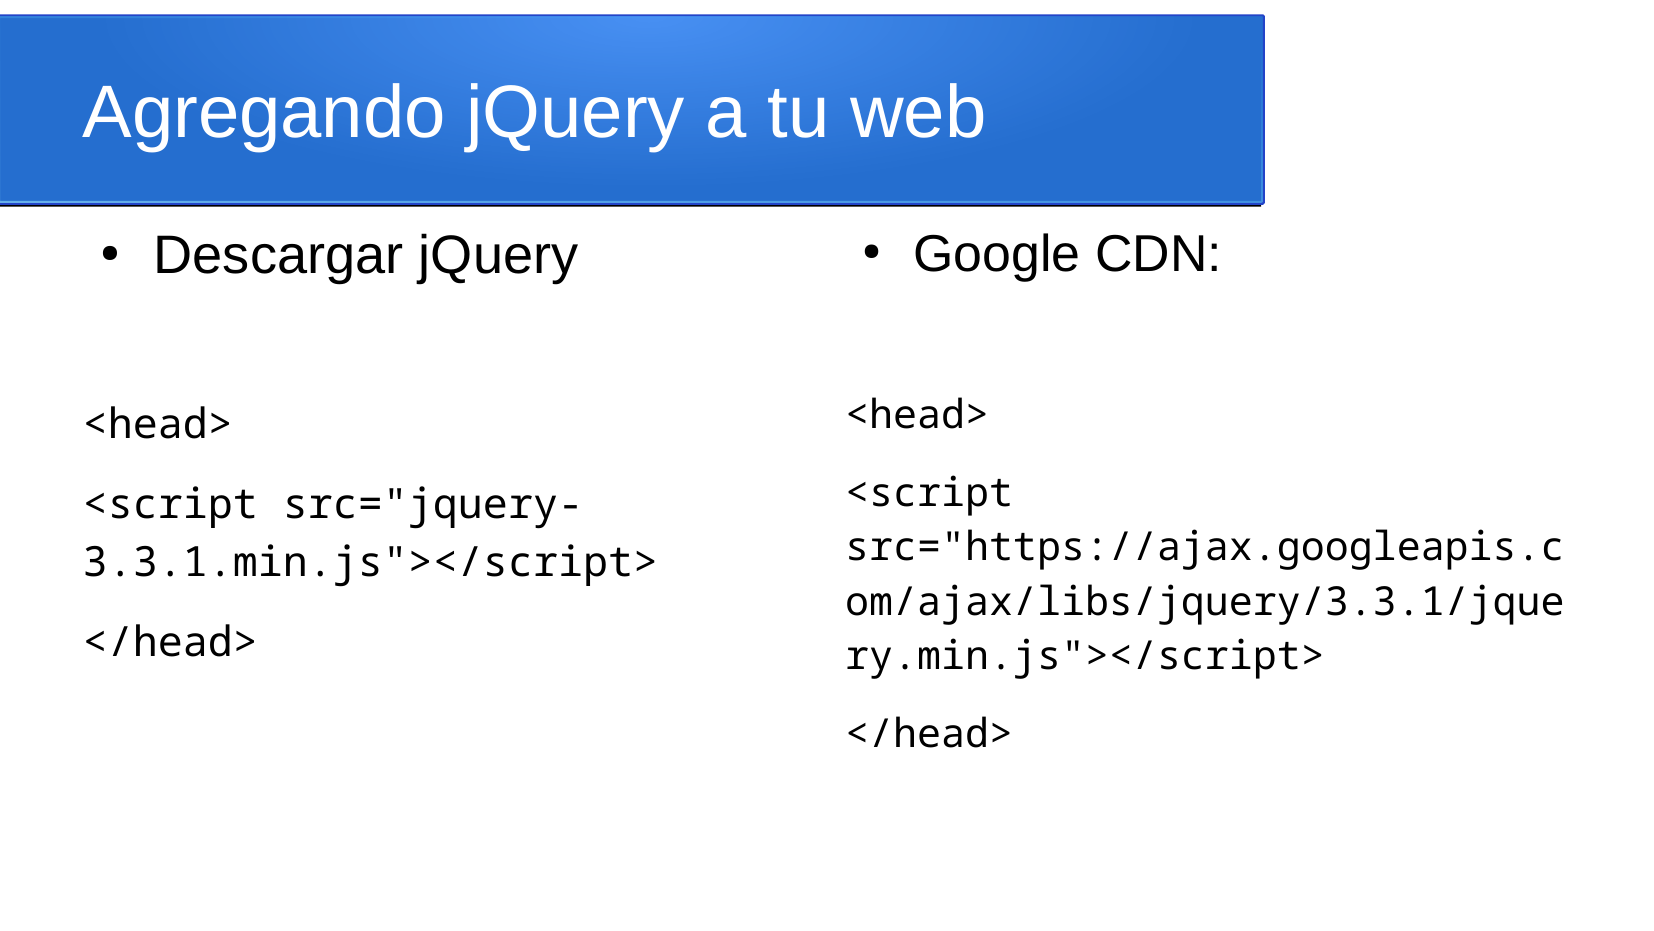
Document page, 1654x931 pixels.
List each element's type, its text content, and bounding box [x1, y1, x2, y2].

list Google CDN: <head> <script src="https://ajax.googleapis.com/ajax/libs/jquery/3.3.1/jquery.min.js"></script> </head> [845, 224, 1572, 764]
title Agregando jQuery a tu web [82, 35, 1235, 189]
list Descargar jQuery <head> <script src="jquery-3.3.1.min.js"></script> </head> [82, 224, 809, 764]
